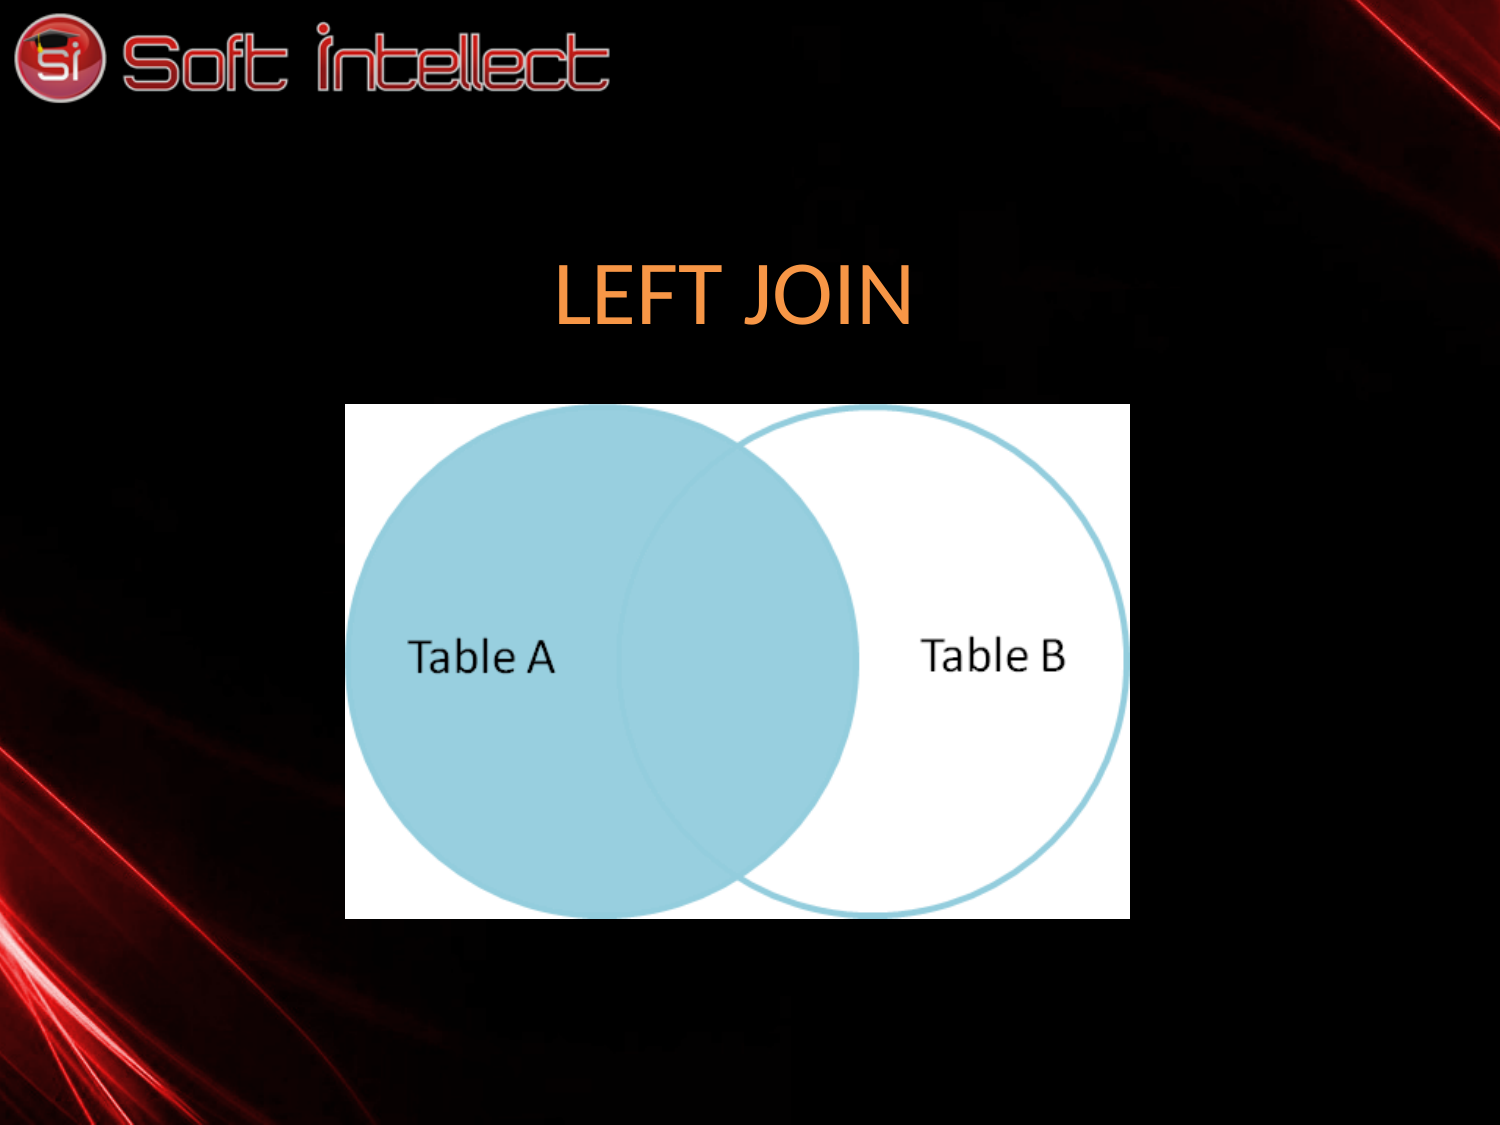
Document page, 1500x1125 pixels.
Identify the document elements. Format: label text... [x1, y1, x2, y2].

text_box LEFT JOIN [60, 195, 1410, 382]
picture [0, 0, 1500, 1125]
